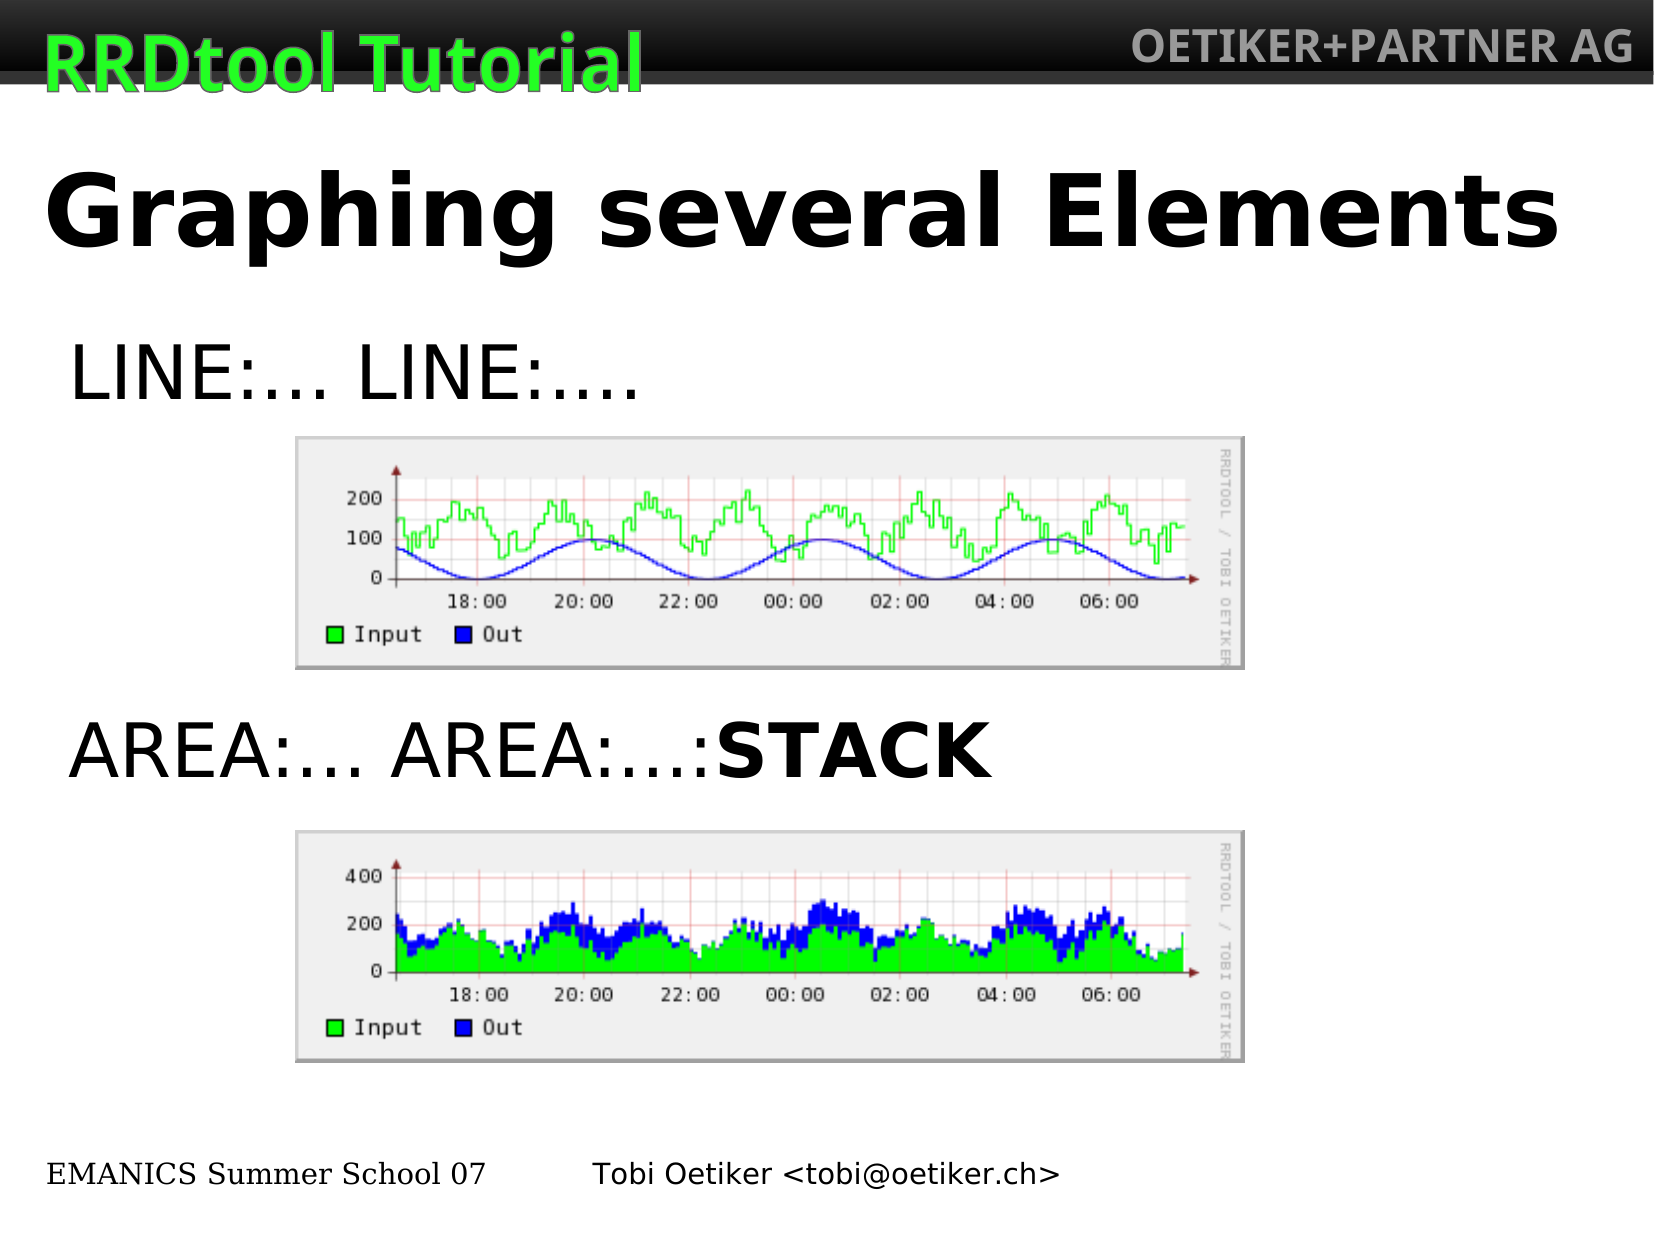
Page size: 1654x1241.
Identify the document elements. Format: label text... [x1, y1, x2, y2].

title Graphing several Elements [43, 137, 1582, 287]
picture [295, 830, 1245, 1063]
picture [295, 436, 1245, 670]
list LINE:... LINE:.... AREA:... AREA:...:STACK [50, 329, 1571, 1099]
